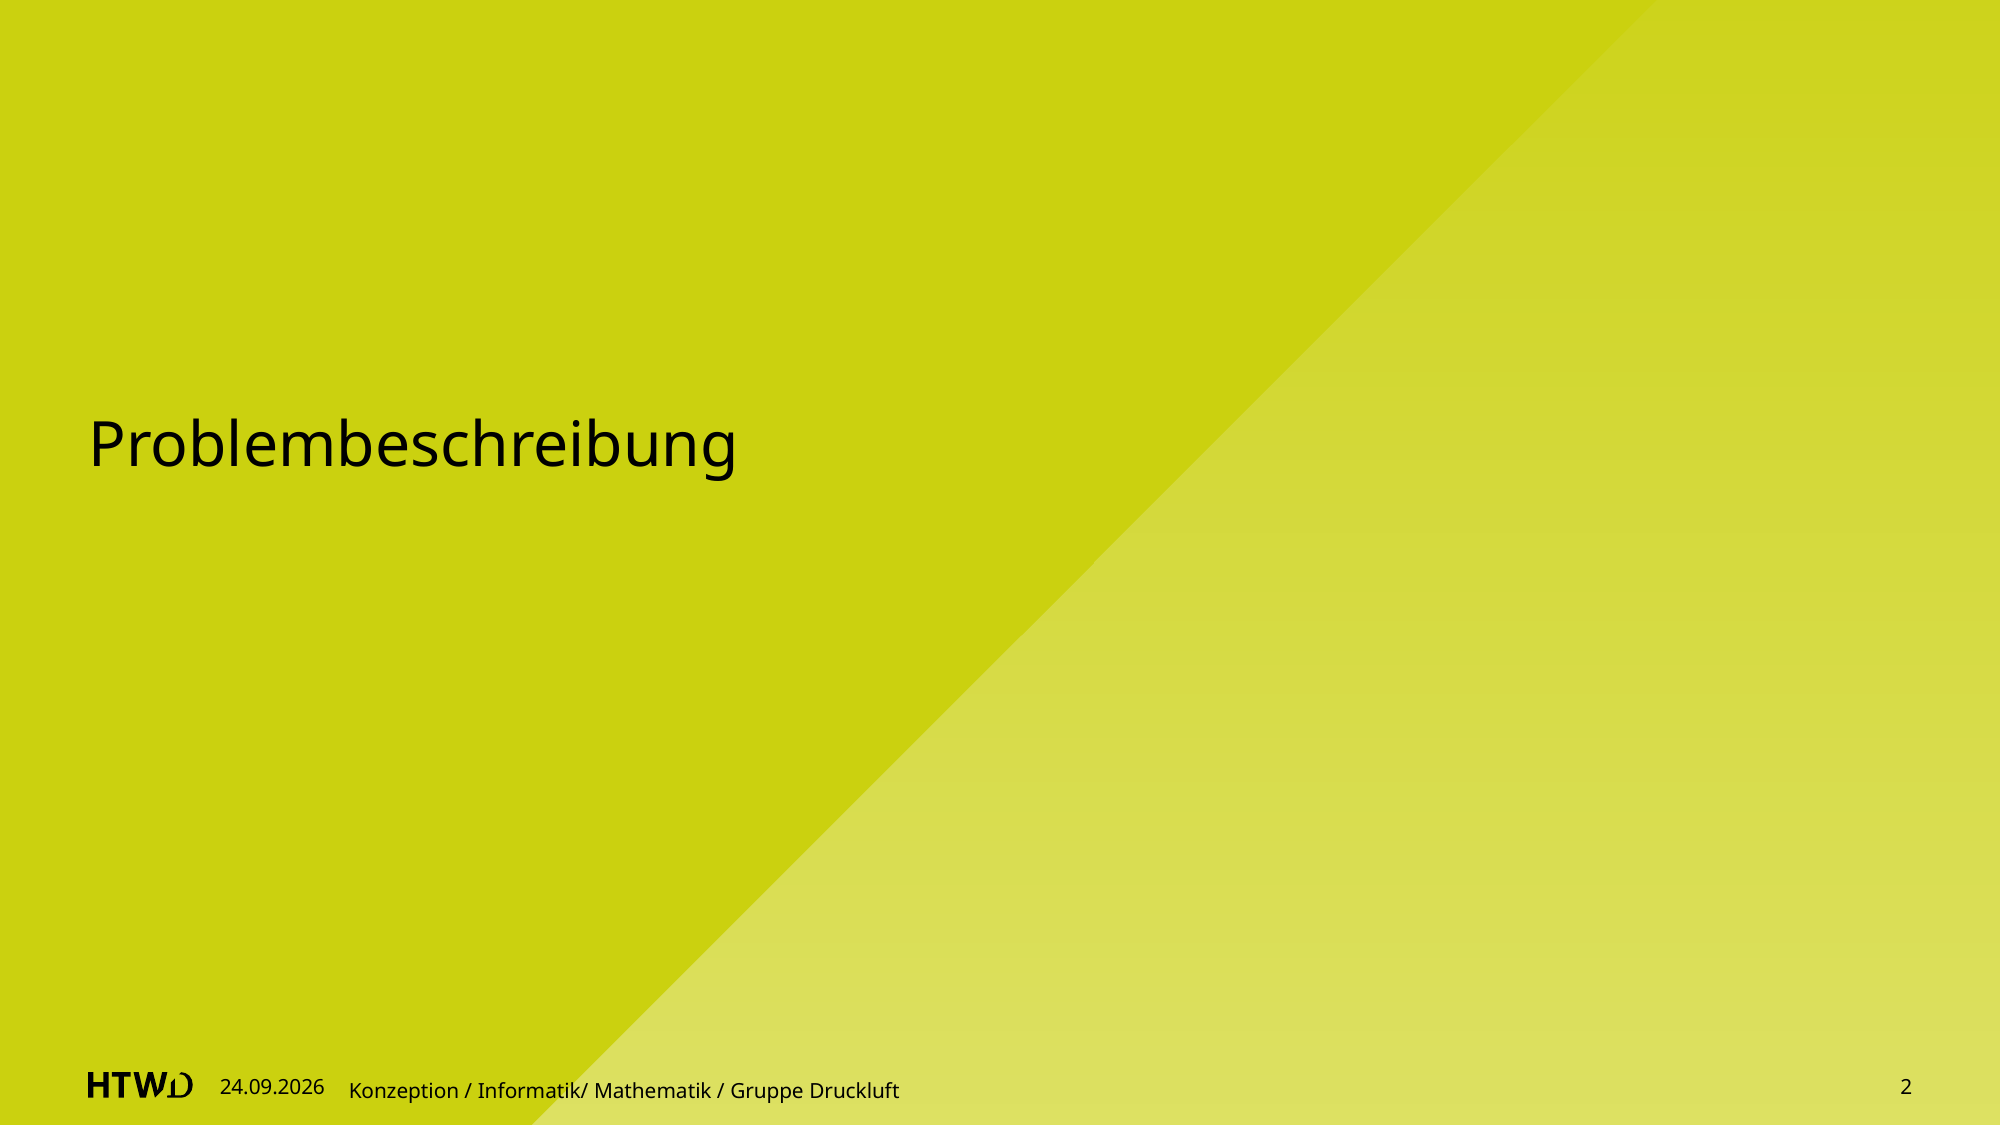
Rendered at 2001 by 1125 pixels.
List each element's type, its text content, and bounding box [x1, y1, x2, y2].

slide_number 23.04.2025 [210, 1072, 335, 1103]
footer Konzeption / Informatik/ Mathematik / Gruppe Druckluft [348, 1072, 1767, 1103]
slide_number <number> [1823, 1072, 1913, 1103]
title Problembeschreibung [88, 403, 993, 670]
